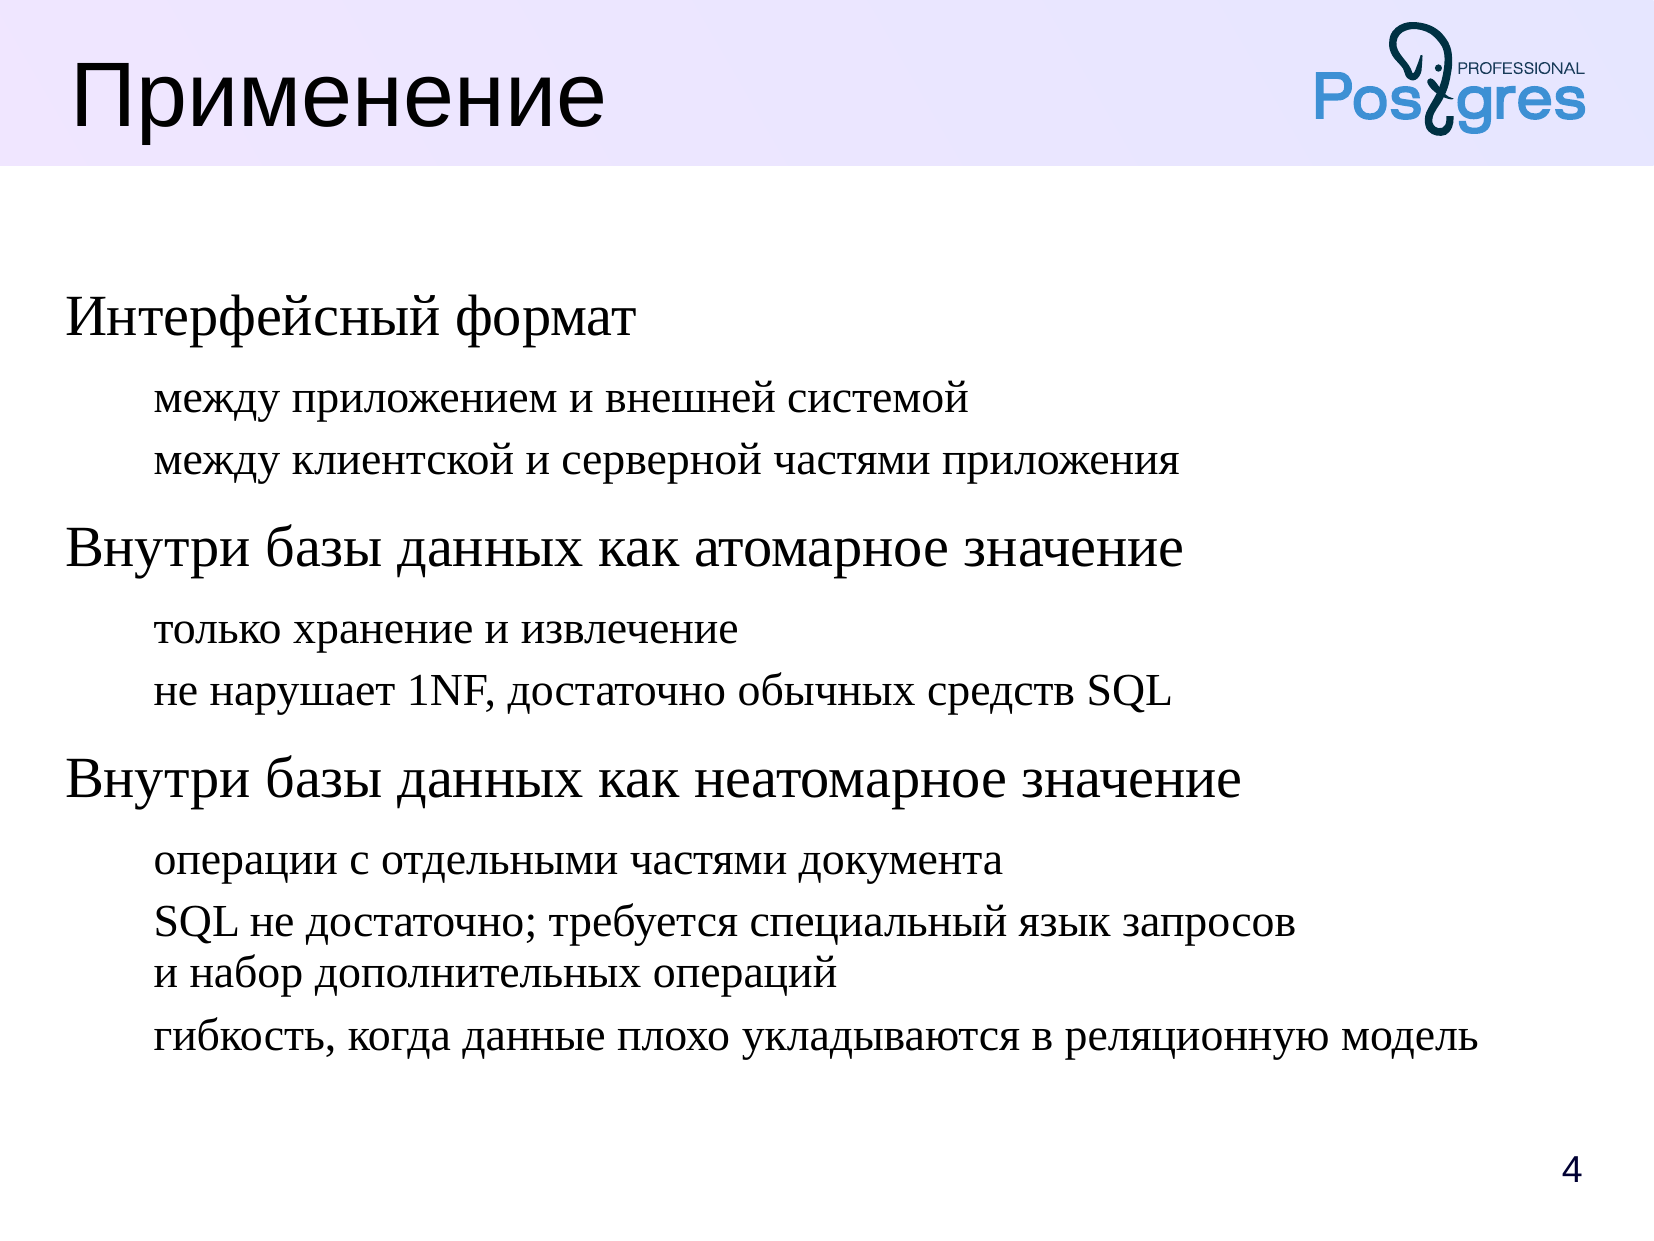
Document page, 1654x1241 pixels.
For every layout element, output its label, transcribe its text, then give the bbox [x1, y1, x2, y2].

title Применение [70, 43, 1241, 147]
list Интерфейсный формат между приложением и внешней системой между клиентской и серверной частями приложения Внутри базы данных как атомарное значение только хранение и извлечение не нарушает 1NF, достаточно обычных средств SQL Внутри базы данных как неатомарное значение операции с отдельными частями документа SQL не достаточно; требуется специальный язык запросов и набор дополнительных операций гибкость, когда данные плохо укладываются в реляционную модель [64, 283, 1577, 1141]
